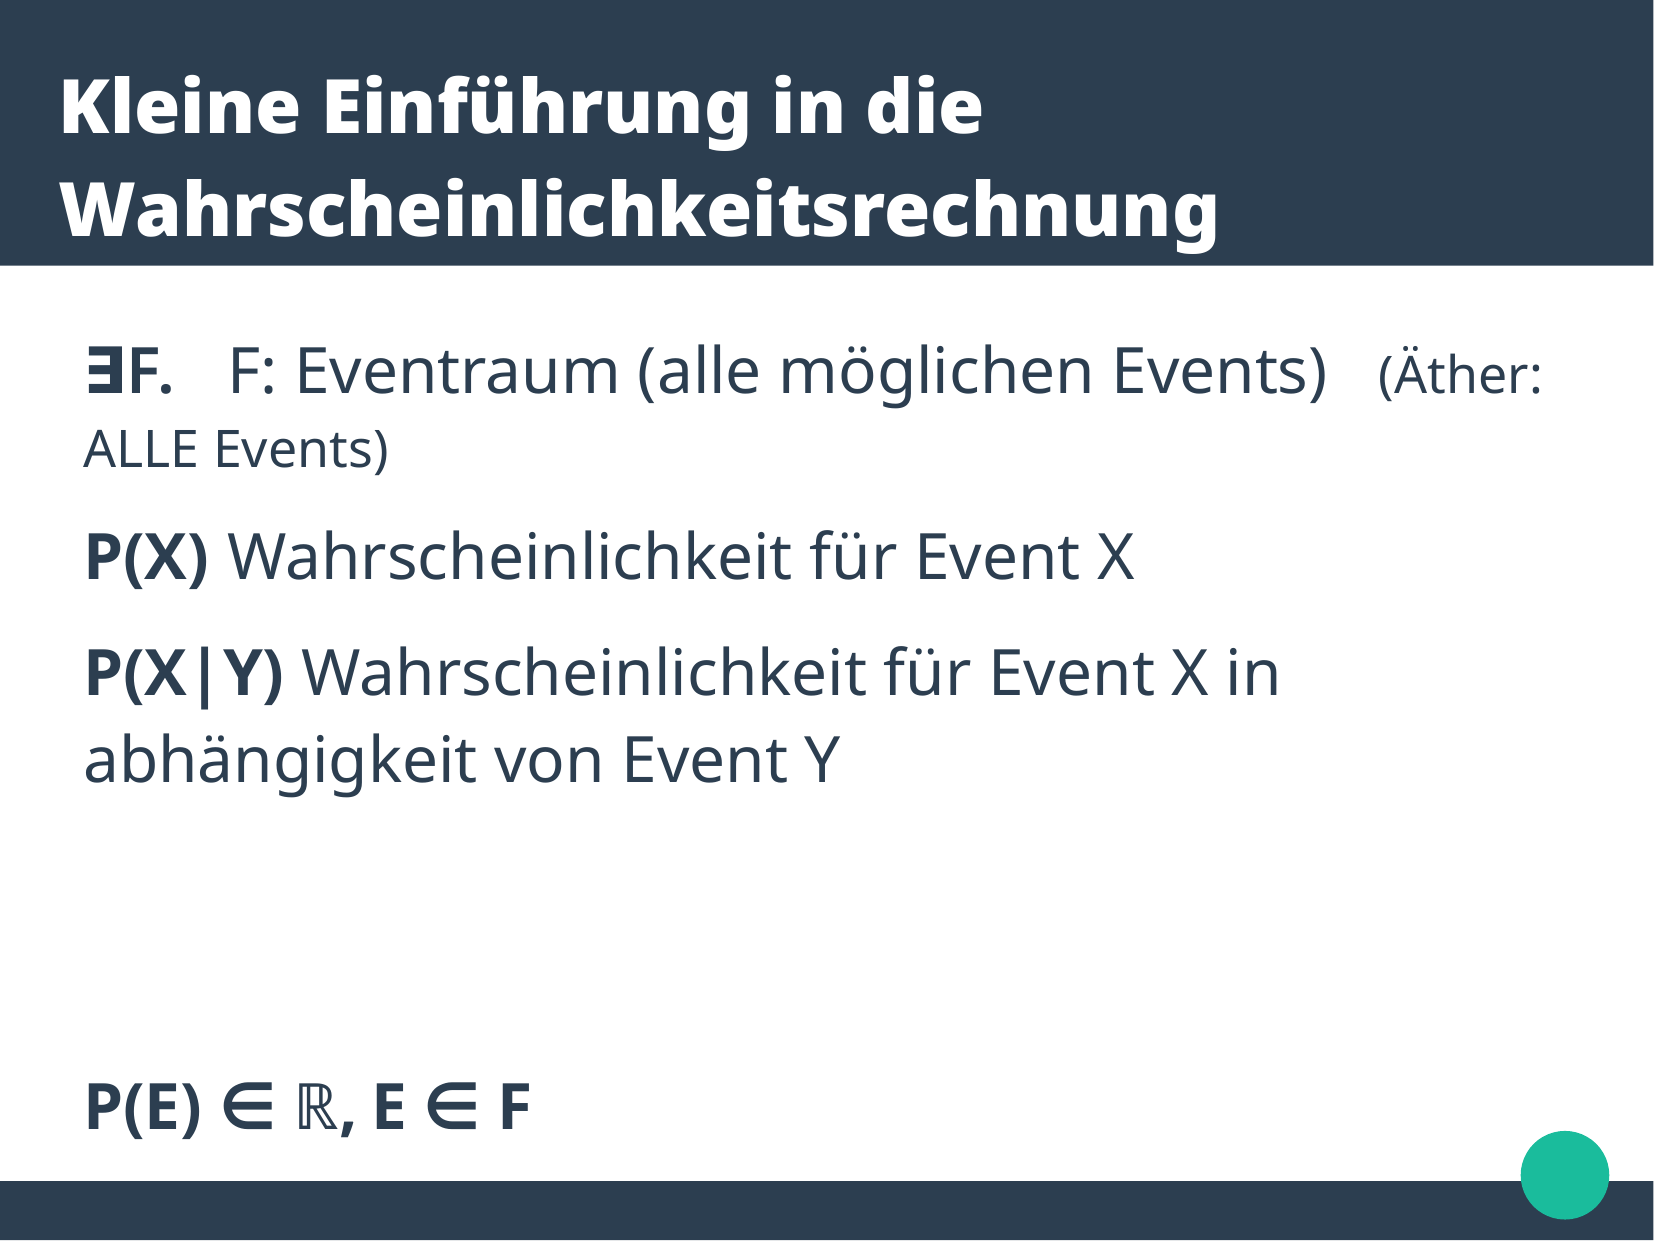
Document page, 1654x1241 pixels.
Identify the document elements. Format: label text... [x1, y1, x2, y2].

title Kleine Einführung in die Wahrscheinlichkeitsrechnung [59, 53, 1595, 212]
list ∃F. F: Eventraum (alle möglichen Events) (Äther: ALLE Events) P(X) Wahrscheinlichkeit für Event X P(X|Y) Wahrscheinlichkeit für Event X in abhängigkeit von Event Y P(E) ∈ ℝ, E ∈ F [15, 324, 1595, 1152]
